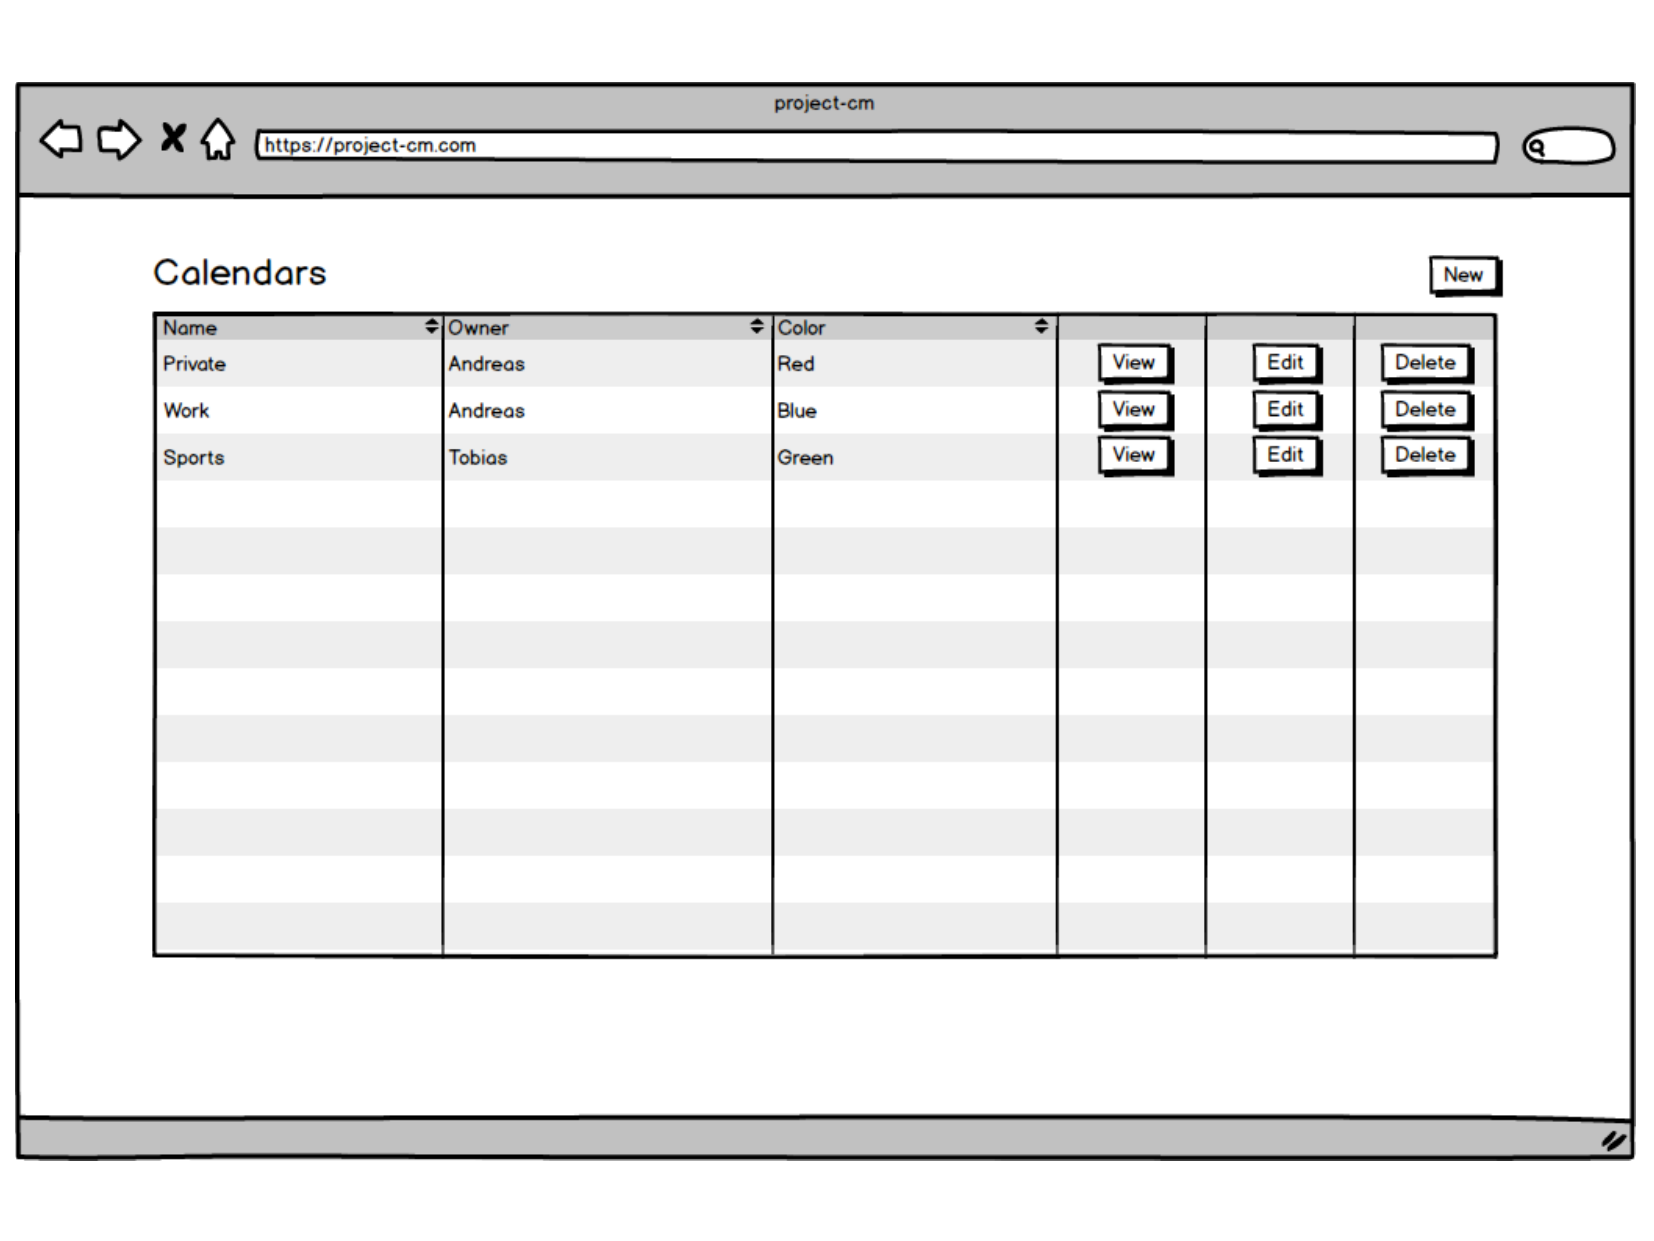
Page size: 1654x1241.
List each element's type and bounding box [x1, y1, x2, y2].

picture [15, 82, 1636, 1161]
